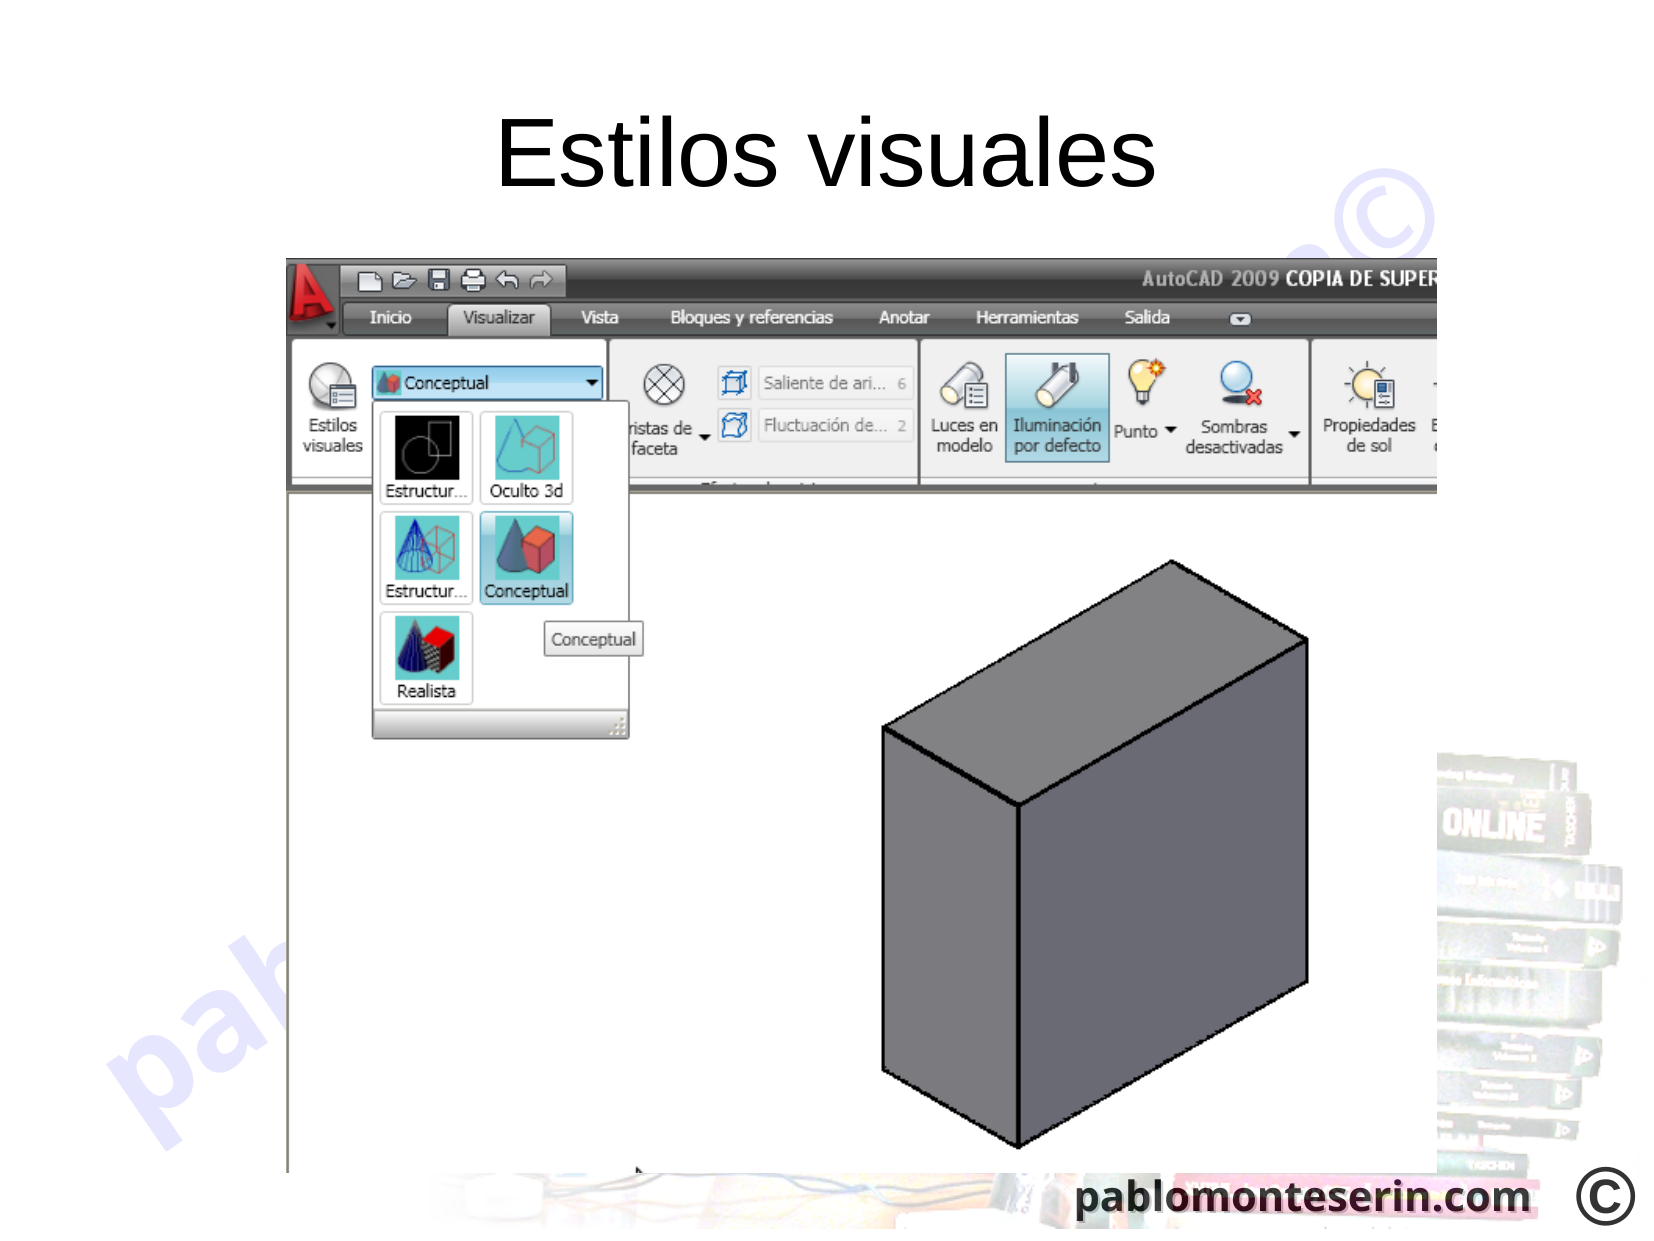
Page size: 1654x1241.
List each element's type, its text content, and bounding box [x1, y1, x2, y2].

title Estilos visuales [82, 49, 1571, 257]
picture [286, 258, 1654, 1229]
